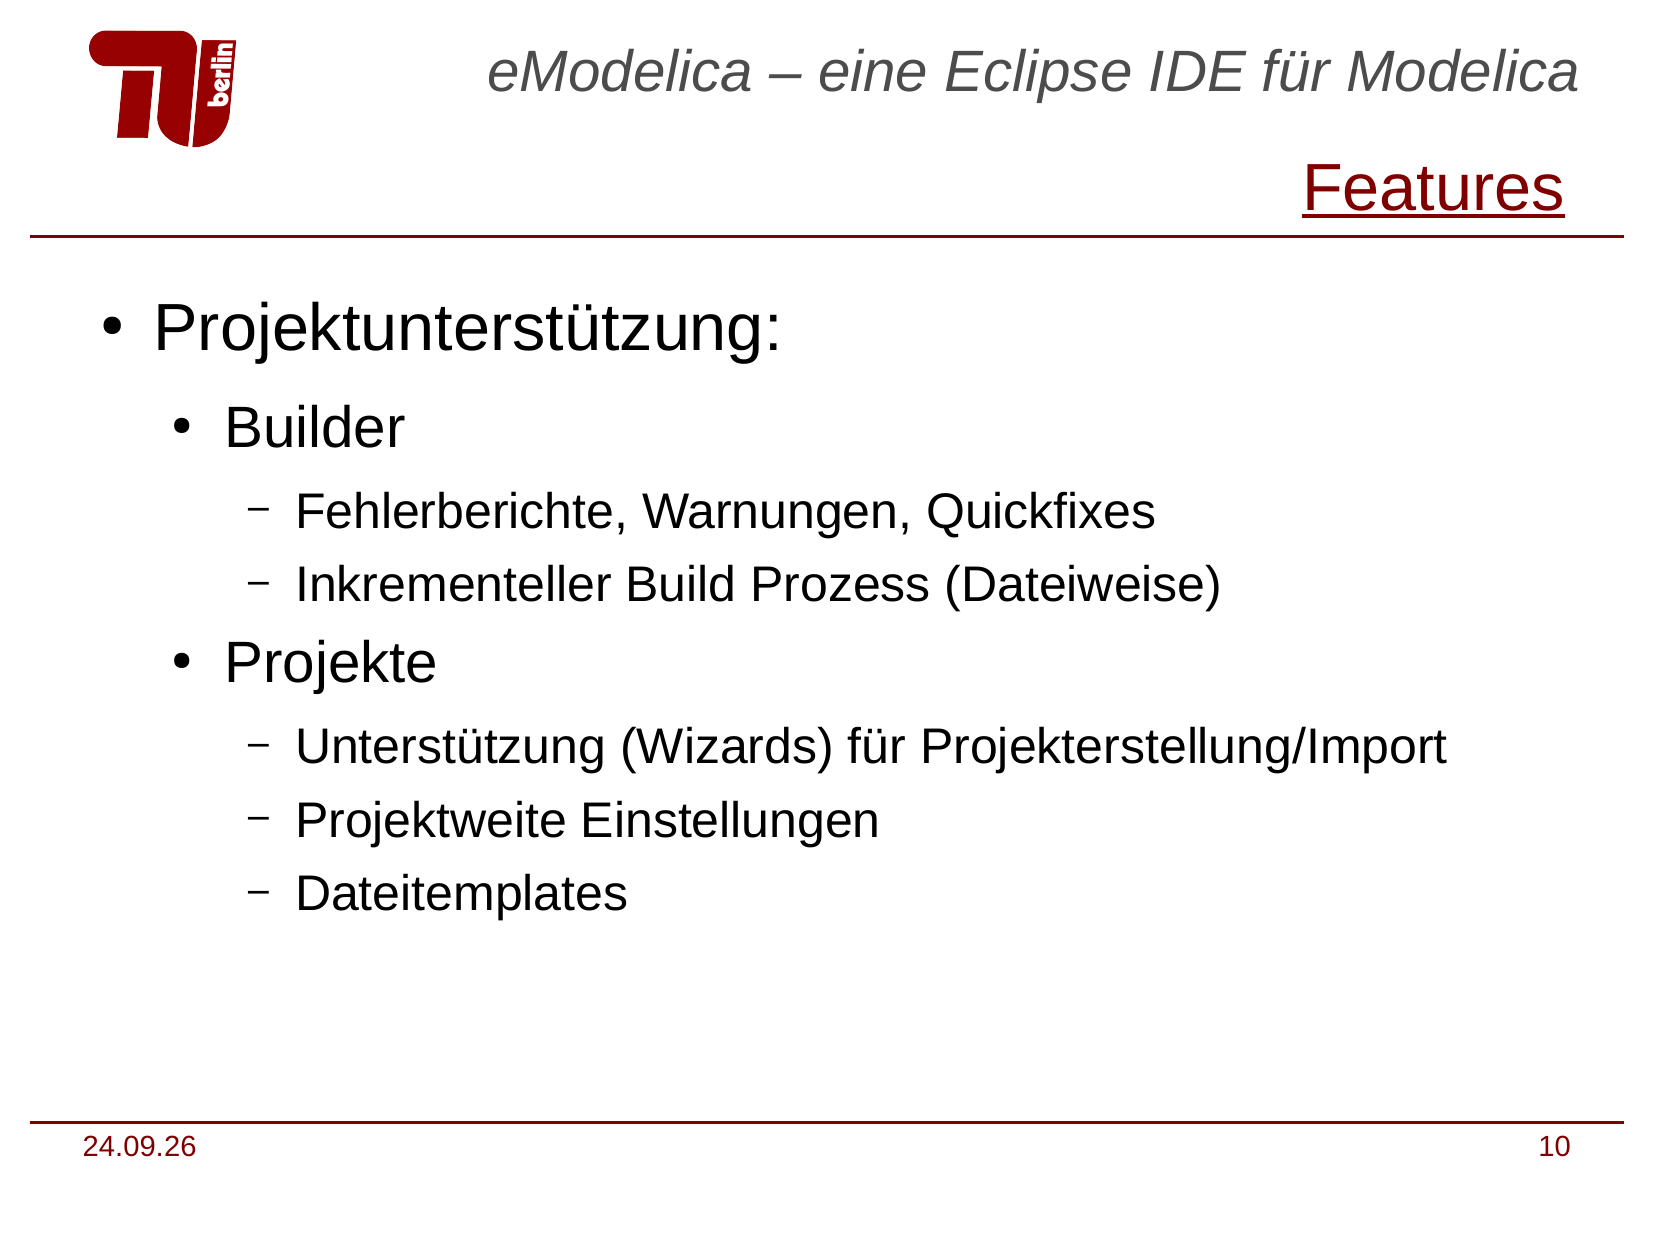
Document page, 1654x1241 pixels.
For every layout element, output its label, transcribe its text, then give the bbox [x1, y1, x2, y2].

title Features [76, 147, 1565, 228]
picture [88, 29, 237, 147]
list Projektunterstützung: Builder Fehlerberichte, Warnungen, Quickfixes Inkrementeller Build Prozess (Dateiweise) Projekte Unterstützung (Wizards) für Projekterstellung/Import Projektweite Einstellungen Dateitemplates [82, 290, 1571, 1109]
